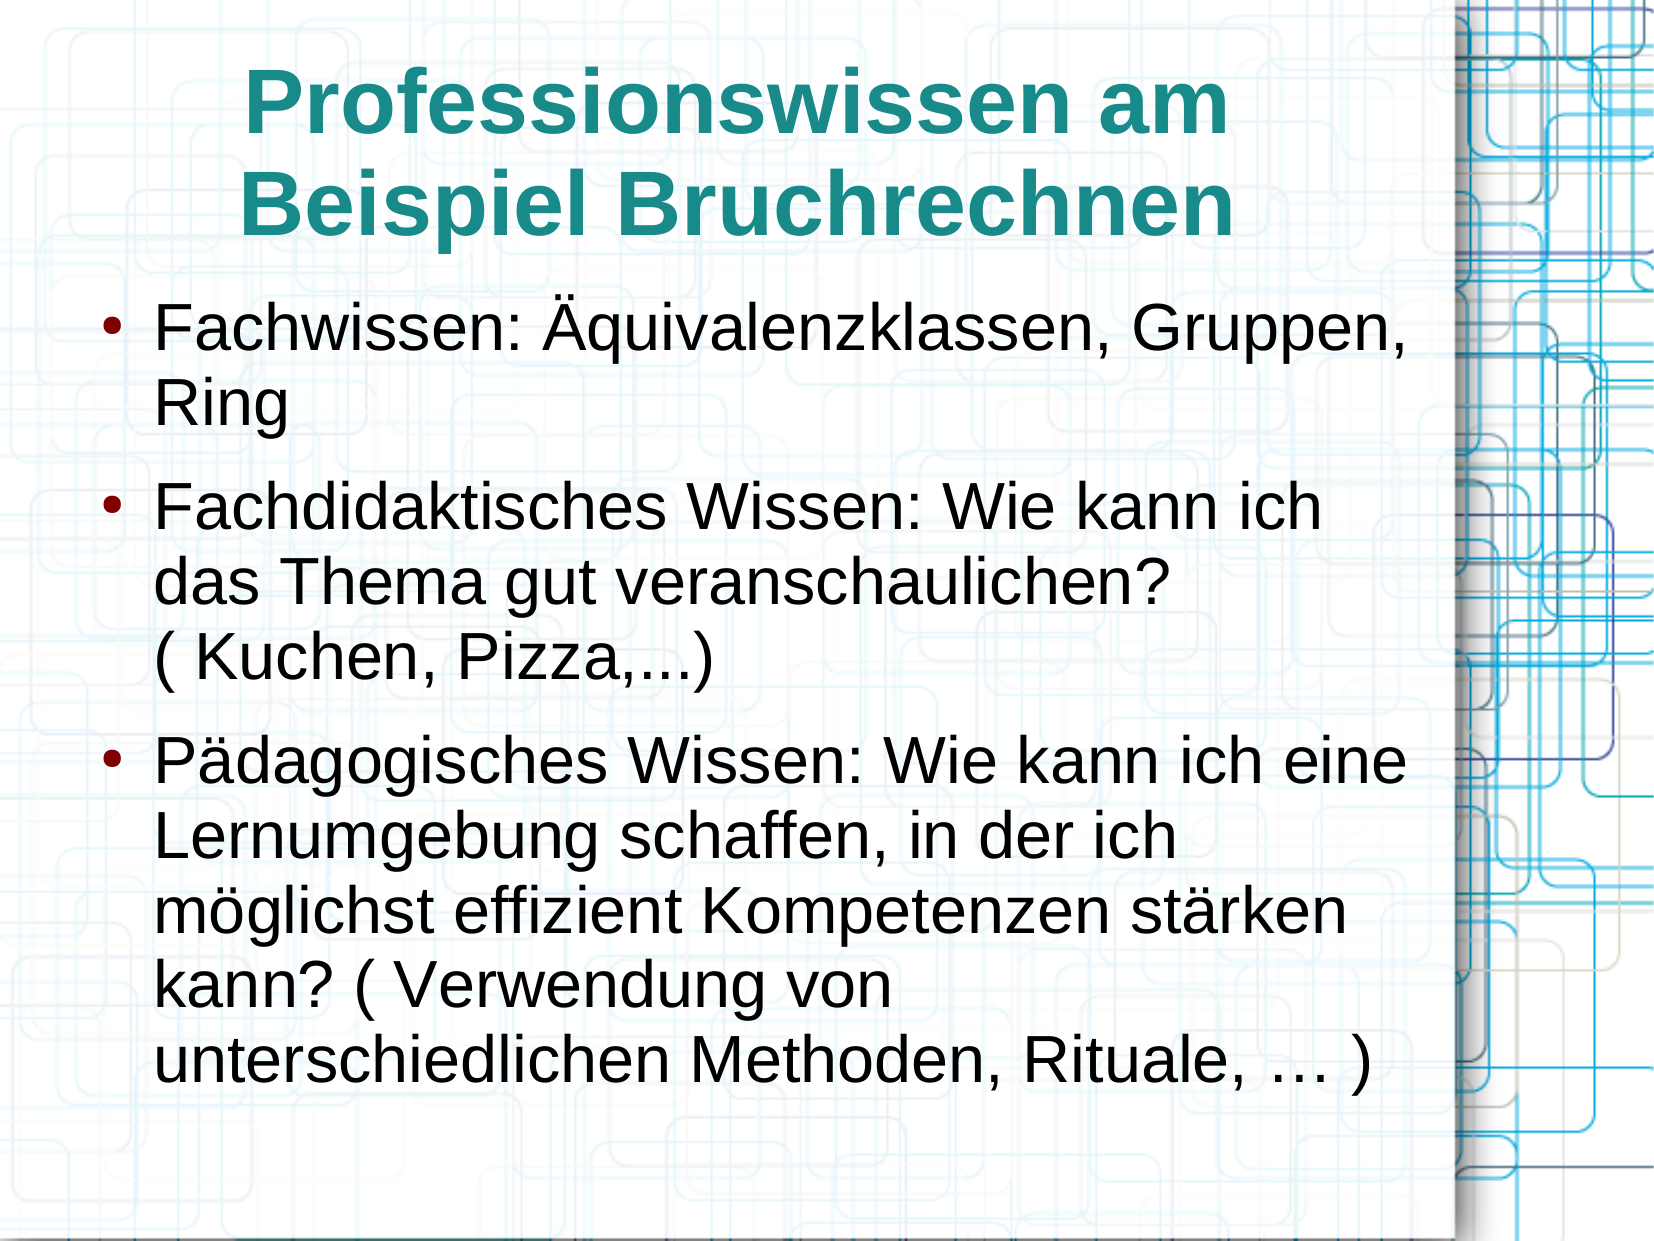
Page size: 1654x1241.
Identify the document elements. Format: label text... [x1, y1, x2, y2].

title Professionswissen am Beispiel Bruchrechnen [59, 49, 1418, 257]
picture [0, 0, 1654, 1241]
list Fachwissen: Äquivalenzklassen, Gruppen, Ring Fachdidaktisches Wissen: Wie kann ich das Thema gut veranschaulichen? ( Kuchen, Pizza,...) Pädagogisches Wissen: Wie kann ich eine Lernumgebung schaffen, in der ich möglichst effizient Kompetenzen stärken kann? ( Verwendung von unterschiedlichen Methoden, Rituale, … ) [82, 290, 1418, 1109]
